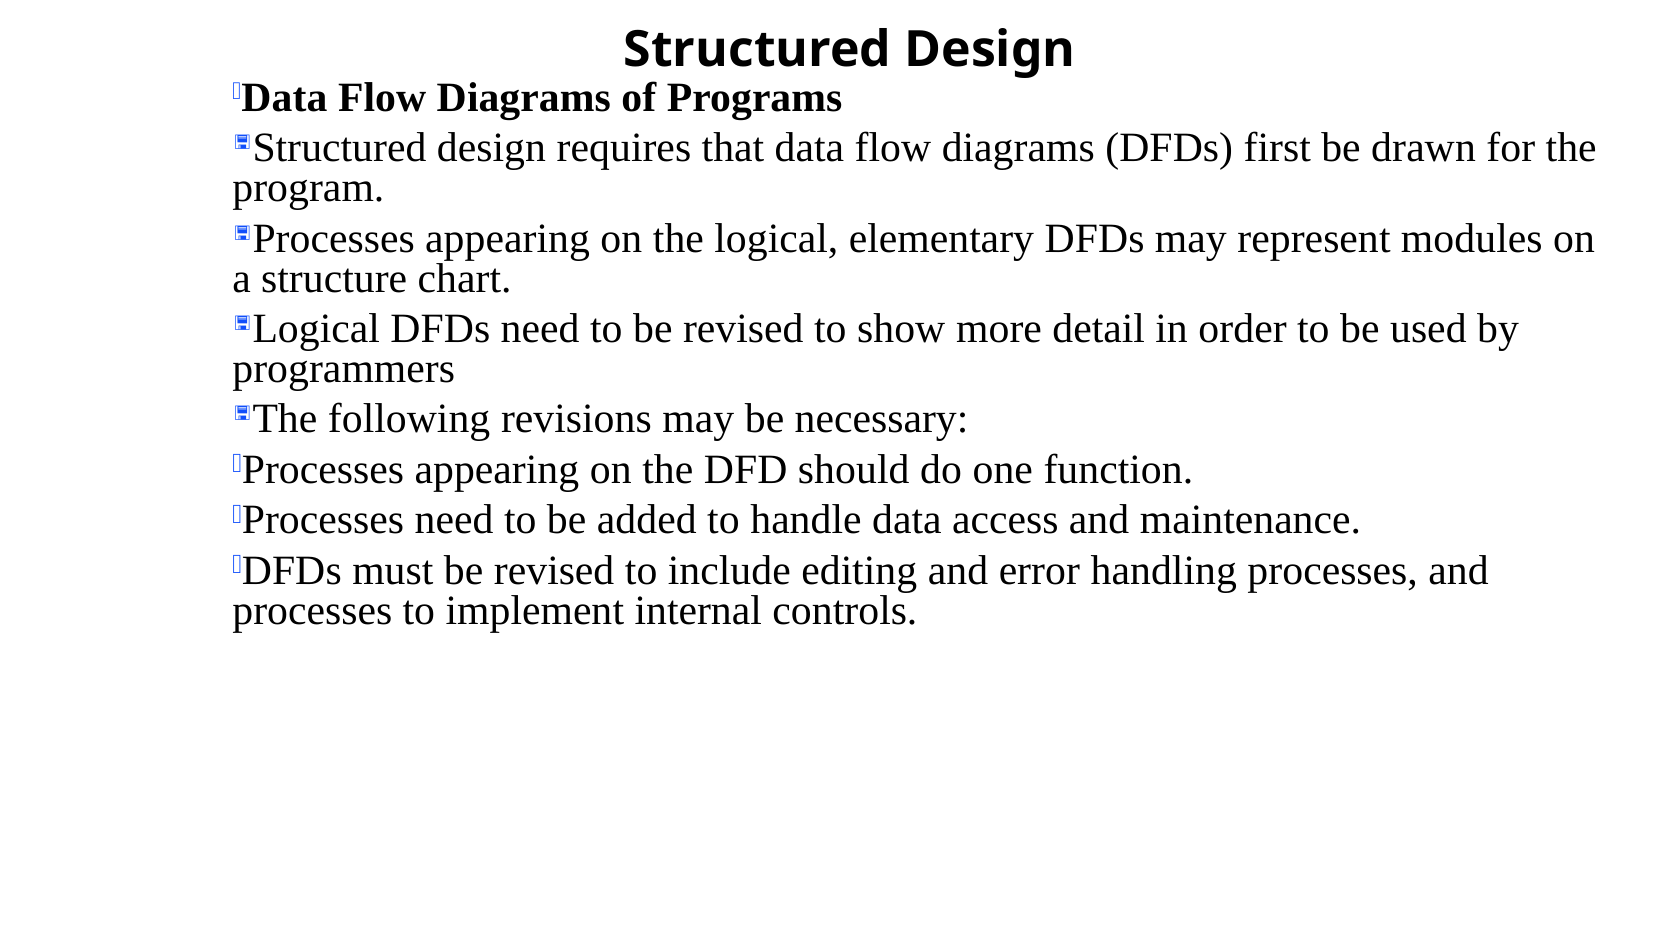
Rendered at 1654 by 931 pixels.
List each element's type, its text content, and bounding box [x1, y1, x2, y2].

title Structured Design [270, 8, 1429, 71]
list Data Flow Diagrams of Programs Structured design requires that data flow diagrams (DFDs) first be drawn for the program. Processes appearing on the logical, elementary DFDs may represent modules on a structure chart. Logical DFDs need to be revised to show more detail in order to be used by programmers The following revisions may be necessary: Processes appearing on the DFD should do one function. Processes need to be added to handle data access and maintenance. DFDs must be revised to include editing and error handling processes, and processes to implement internal controls. [217, 71, 1623, 671]
